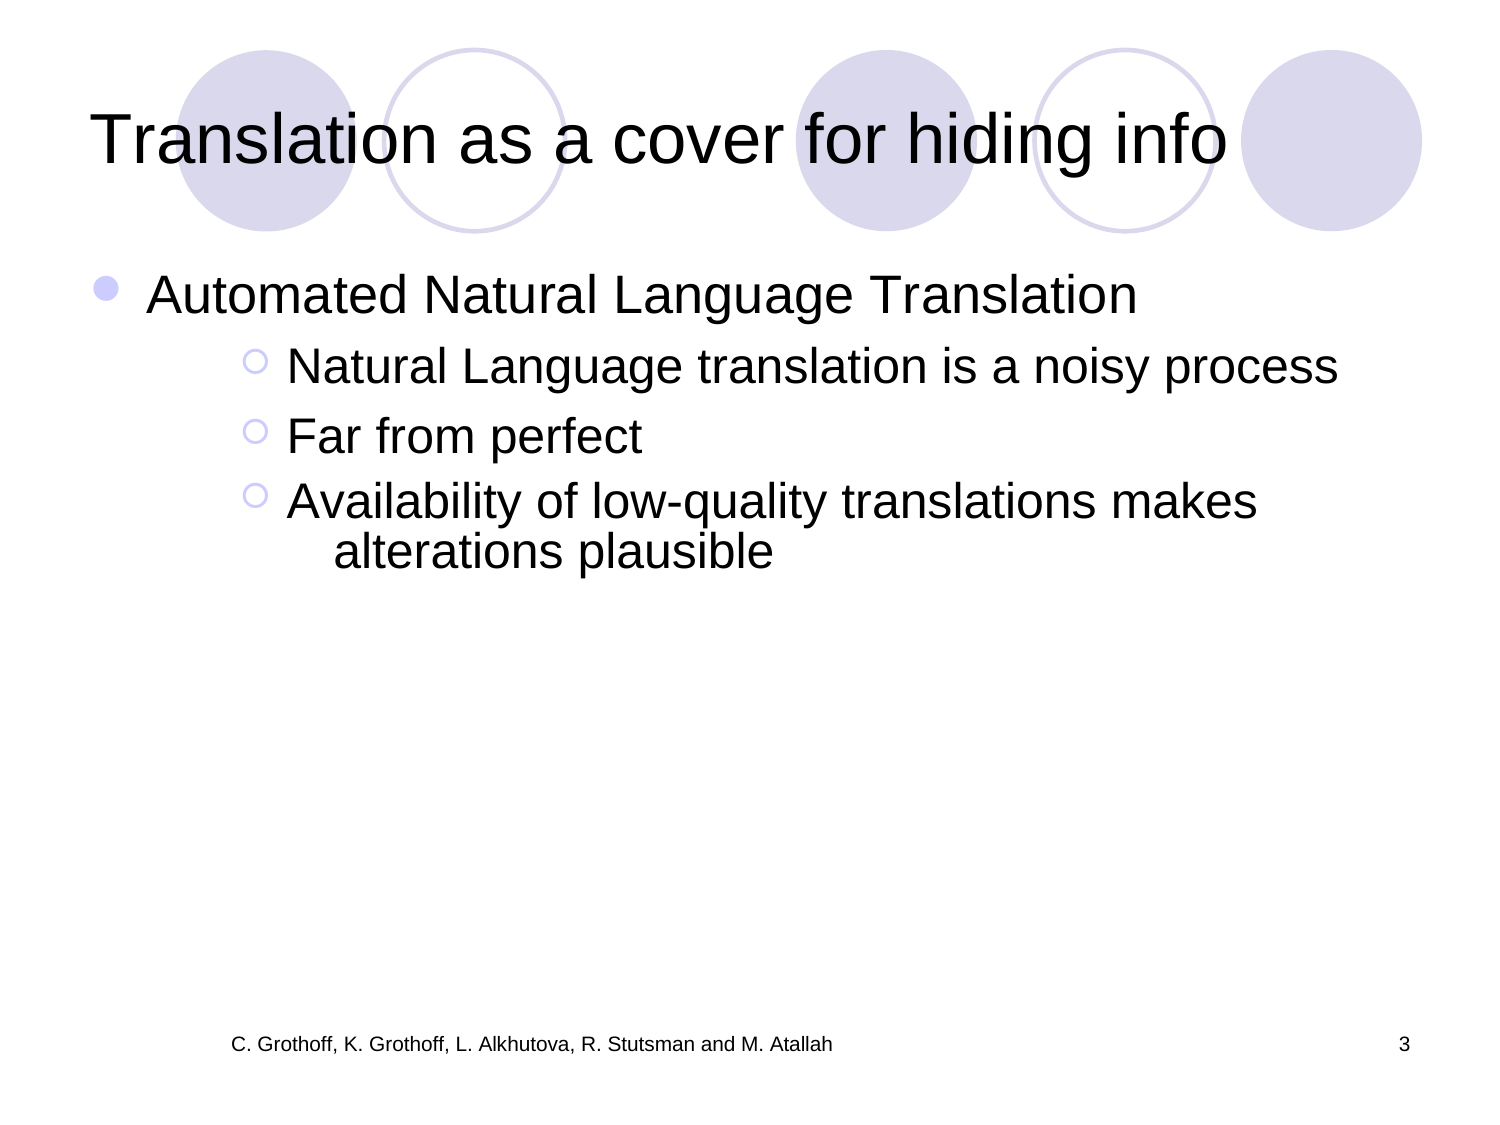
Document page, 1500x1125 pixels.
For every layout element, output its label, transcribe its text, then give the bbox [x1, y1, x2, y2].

title Translation as a cover for hiding info [75, 45, 1426, 233]
list Automated Natural Language Translation Natural Language translation is a noisy process Far from perfect Availability of low-quality translations makes alterations plausible [75, 262, 1426, 1006]
